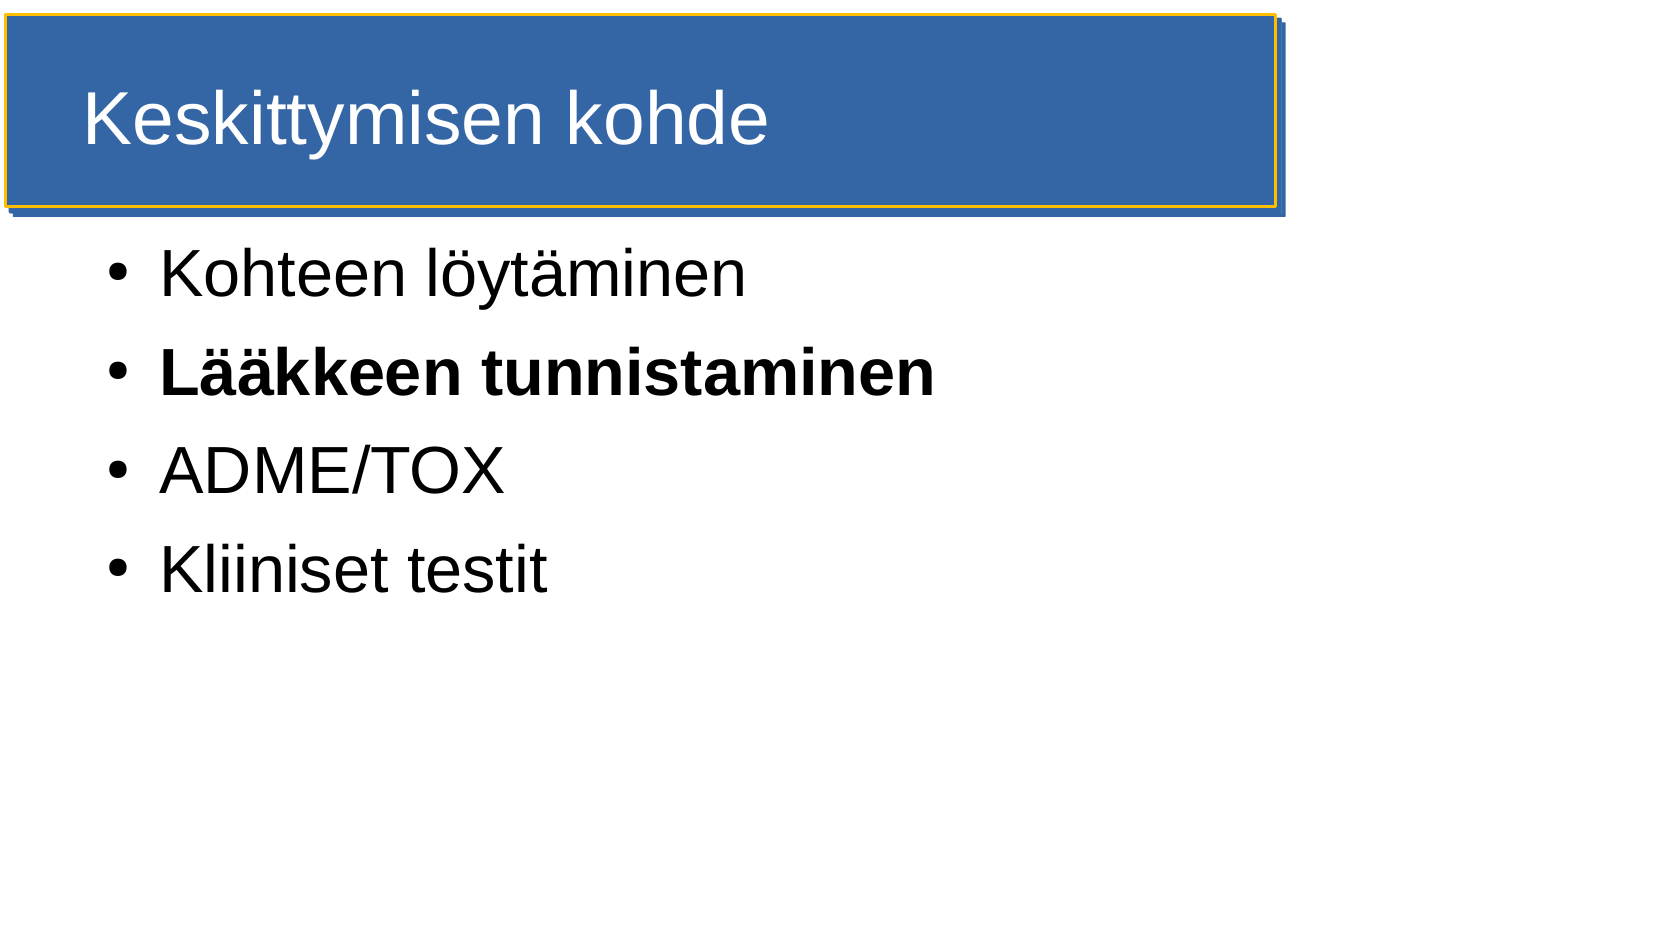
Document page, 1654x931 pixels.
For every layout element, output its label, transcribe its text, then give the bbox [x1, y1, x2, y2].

title Keskittymisen kohde [82, 44, 1235, 192]
list Kohteen löytäminen Lääkkeen tunnistaminen ADME/TOX Kliiniset testit [88, 236, 1565, 798]
